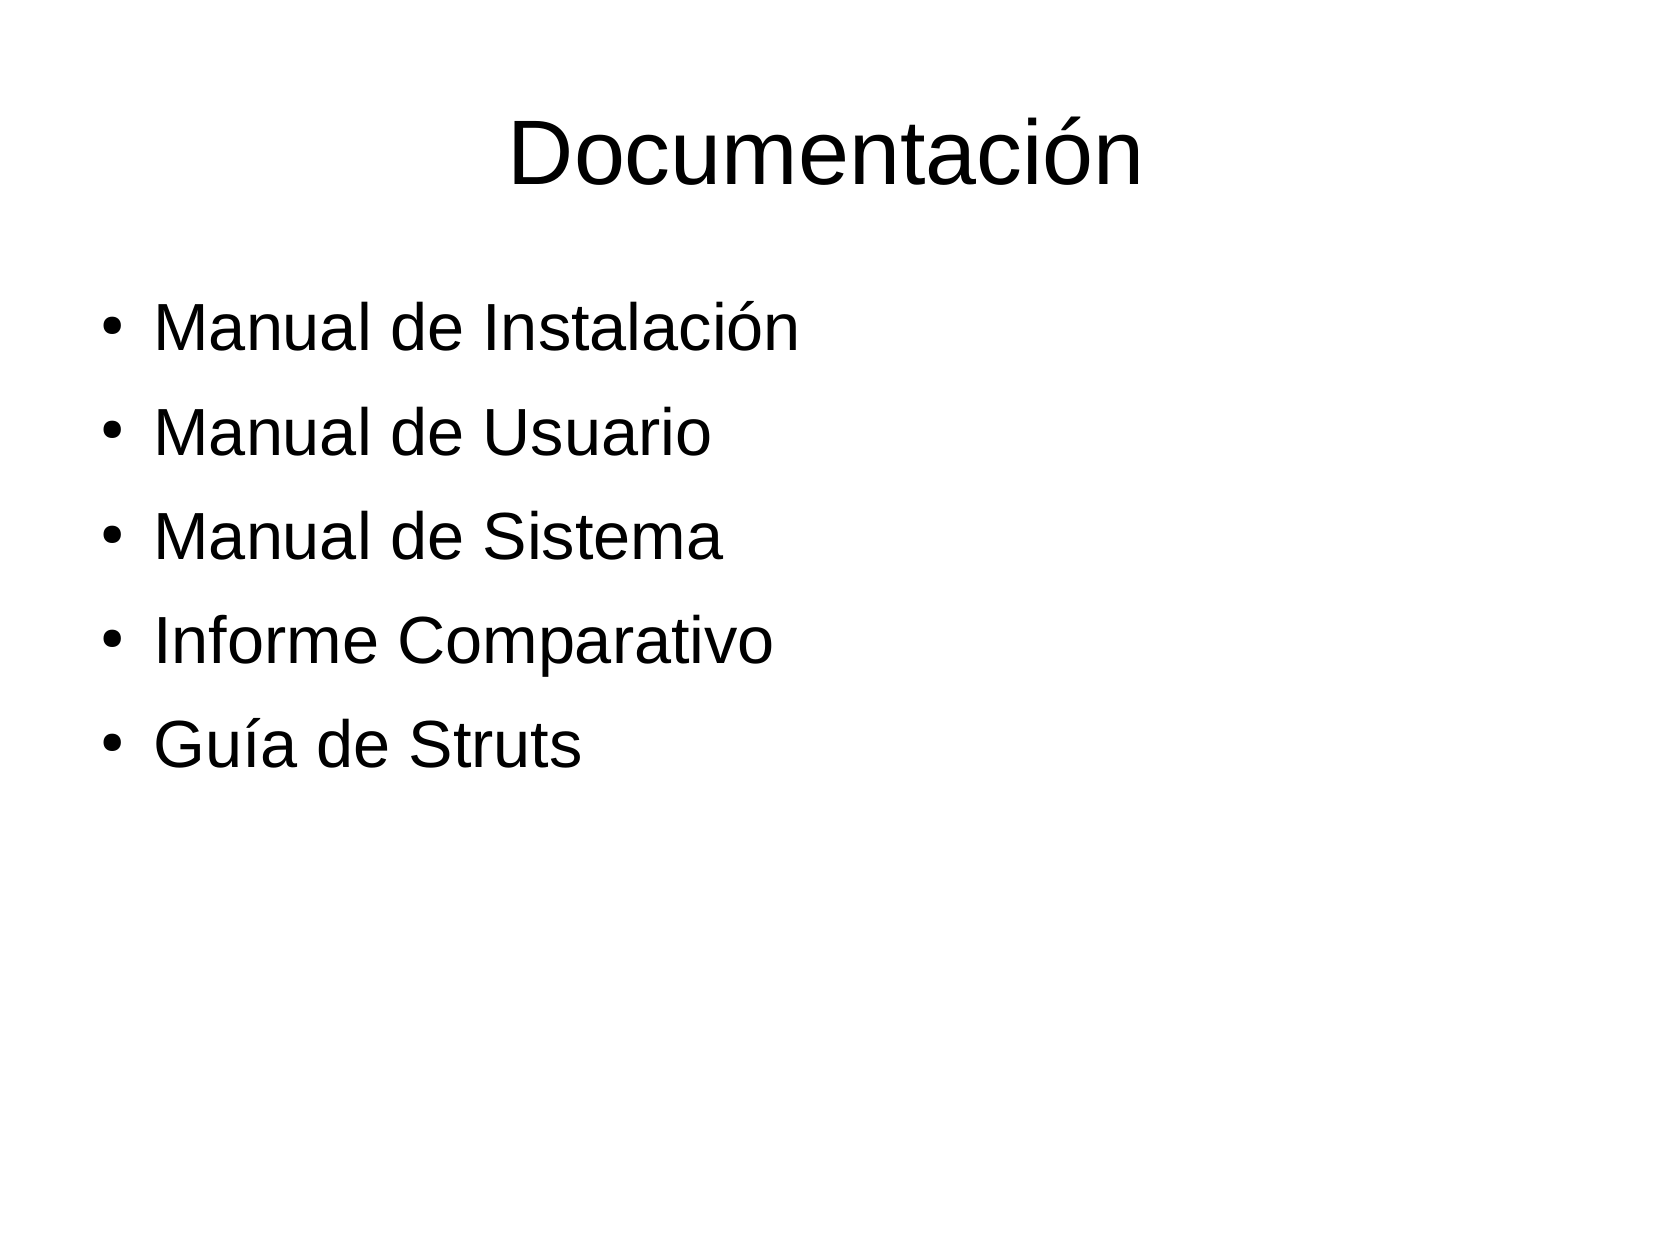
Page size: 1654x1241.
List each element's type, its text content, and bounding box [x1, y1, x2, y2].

list Manual de Instalación Manual de Usuario Manual de Sistema Informe Comparativo Guía de Struts [82, 290, 1538, 1010]
title Documentación [82, 49, 1571, 257]
